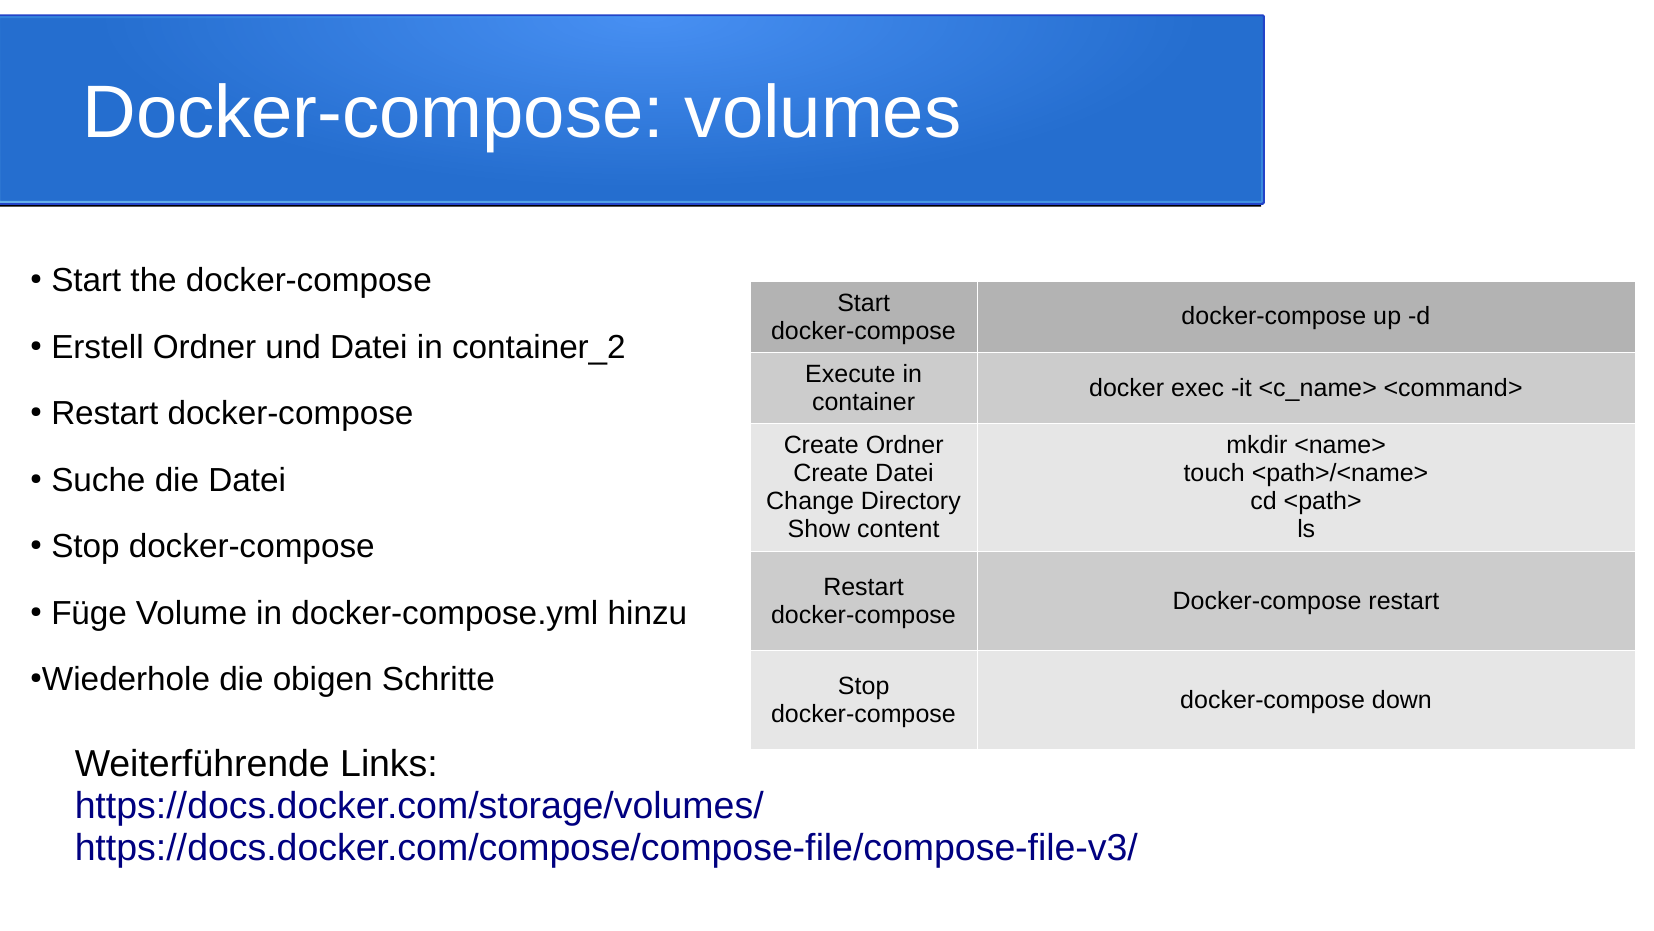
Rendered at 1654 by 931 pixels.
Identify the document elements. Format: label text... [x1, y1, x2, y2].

table_cell Docker-compose restart [978, 552, 1635, 650]
table_cell Stop docker-compose [751, 651, 977, 735]
text_box Weiterführende Links: https://docs.docker.com/storage/volumes/ https://docs.docker.com/compose/compose-file/compose-file-v3/ [60, 735, 1591, 876]
table_cell Restart docker-compose [751, 552, 977, 650]
subtitle Start the docker-compose Erstell Ordner und Datei in container_2 Restart docker-compose Suche die Datei Stop docker-compose Füge Volume in docker-compose.yml hinzu Wiederhole die obigen Schritte [30, 224, 886, 736]
title Docker-compose: volumes [82, 35, 1235, 189]
table_cell docker-compose down [978, 651, 1635, 749]
table_cell Create Ordner Create Datei Change Directory Show content [751, 424, 977, 551]
table_cell docker exec -it <c_name> <command> [978, 353, 1635, 423]
table_header docker-compose up -d [978, 282, 1635, 352]
table_header Start docker-compose [751, 282, 977, 352]
table_cell mkdir <name> touch <path>/<name> cd <path> ls [978, 424, 1635, 551]
table_cell Execute in container [751, 353, 977, 423]
